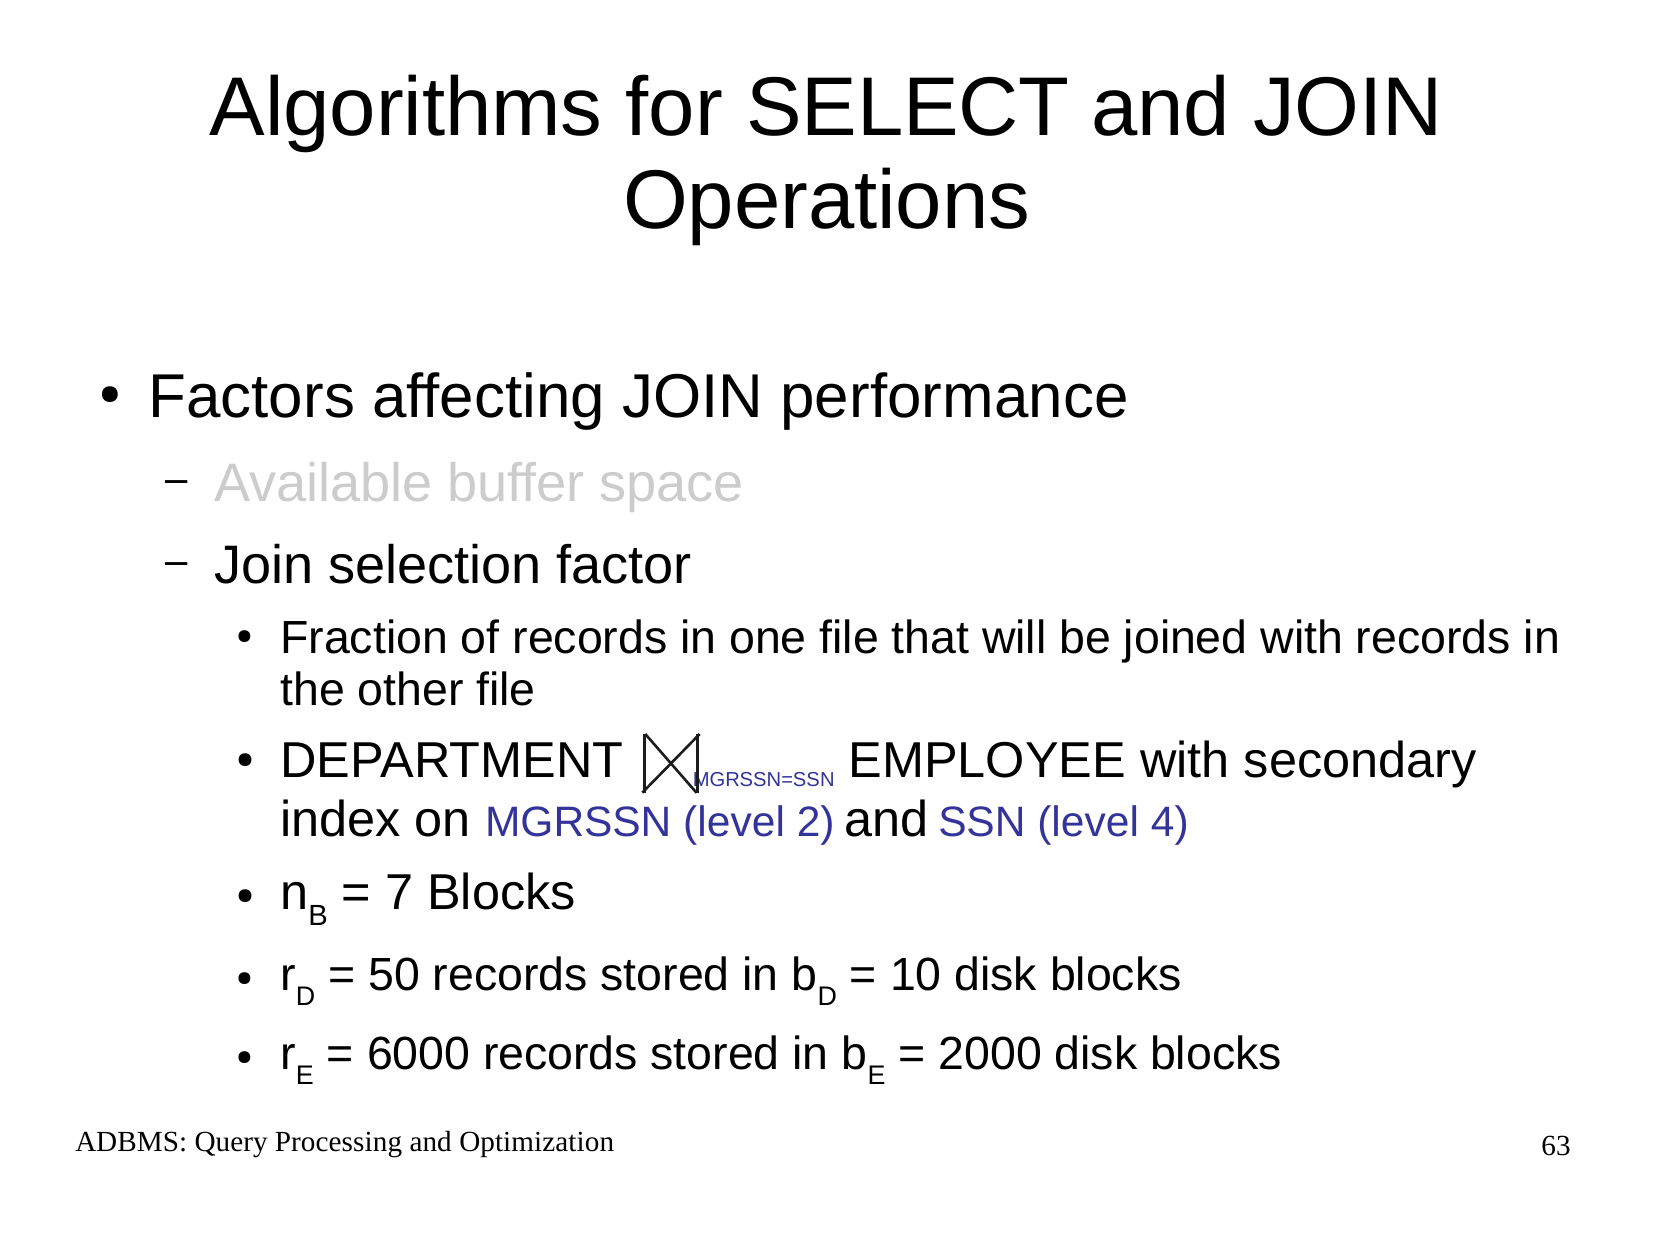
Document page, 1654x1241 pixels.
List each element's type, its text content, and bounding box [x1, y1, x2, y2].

list Factors affecting JOIN performance Available buffer space Join selection factor Fraction of records in one file that will be joined with records in the other file DEPARTMENT MGRSSN=SSN EMPLOYEE with secondary index on MGRSSN (level 2) and SSN (level 4) nB = 7 Blocks rD = 50 records stored in bD = 10 disk blocks rE = 6000 records stored in bE = 2000 disk blocks [82, 290, 1571, 1096]
title Algorithms for SELECT and JOIN Operations [82, 49, 1571, 257]
